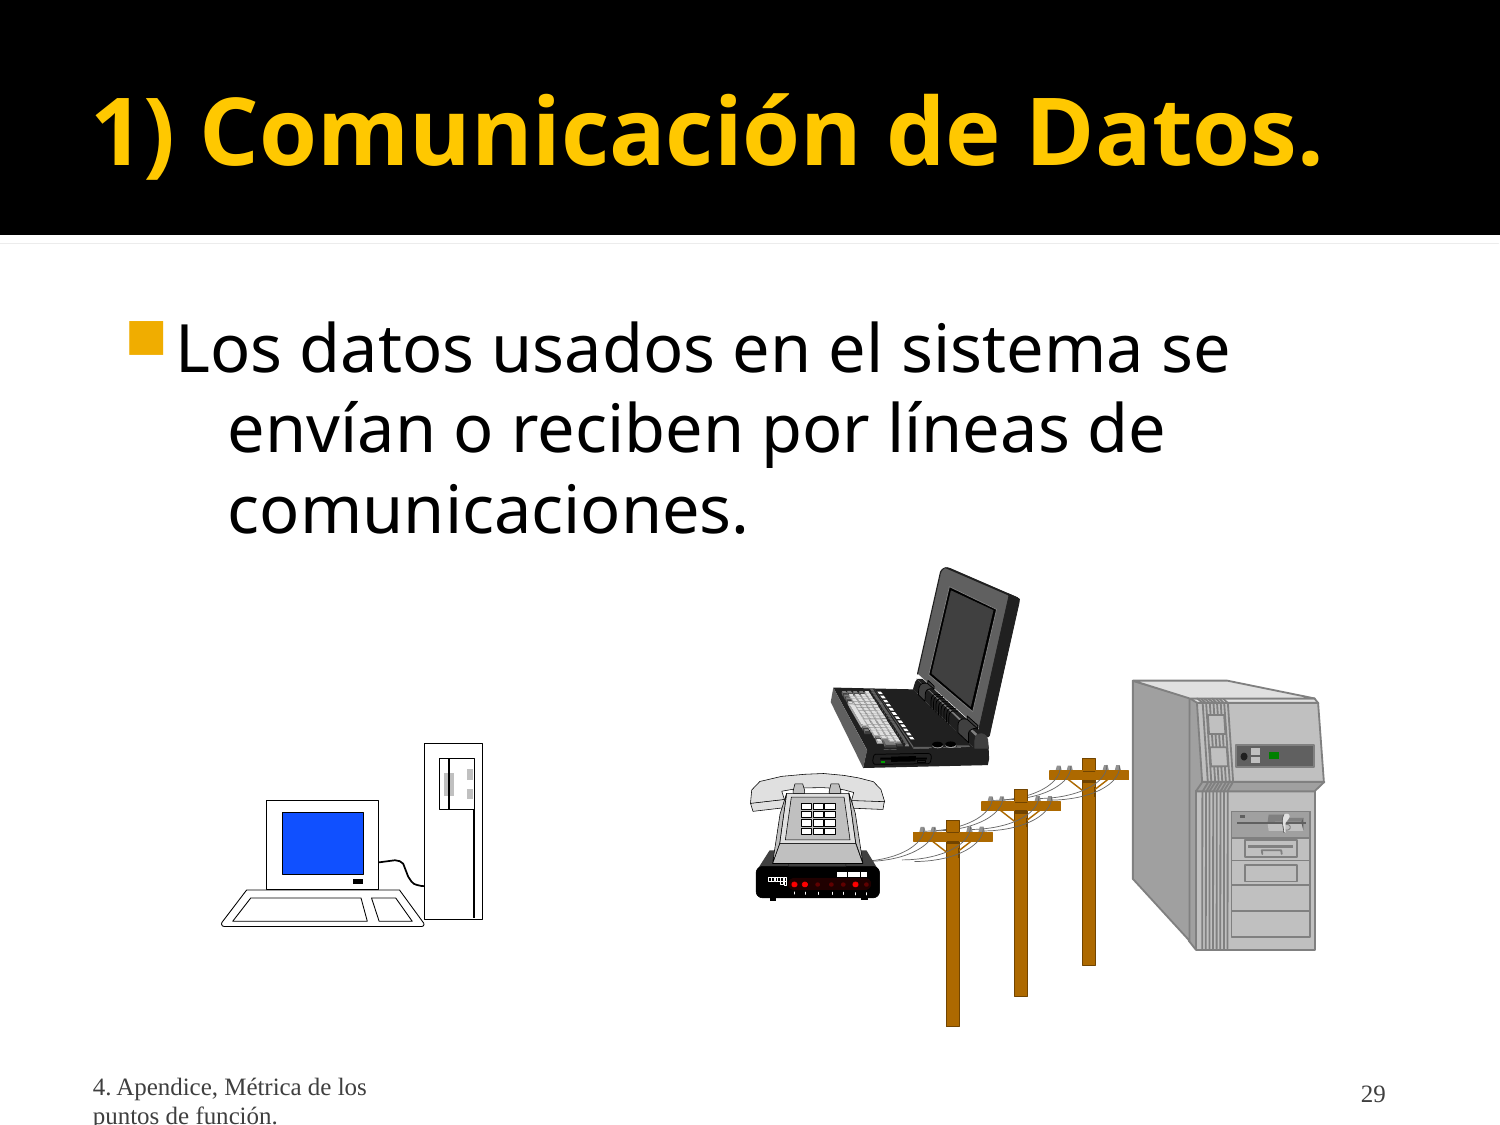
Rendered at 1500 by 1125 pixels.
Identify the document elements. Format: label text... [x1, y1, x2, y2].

chart [750, 566, 1330, 1029]
text_box 4. Apendice, Métrica de los puntos de función. [75, 1062, 426, 1108]
title 1) Comunicación de Datos. [75, 25, 1426, 232]
chart [220, 743, 485, 931]
list Los datos usados en el sistema se envían o reciben por líneas de comunicaciones. [75, 291, 1426, 1051]
text_box [1345, 1062, 1467, 1108]
